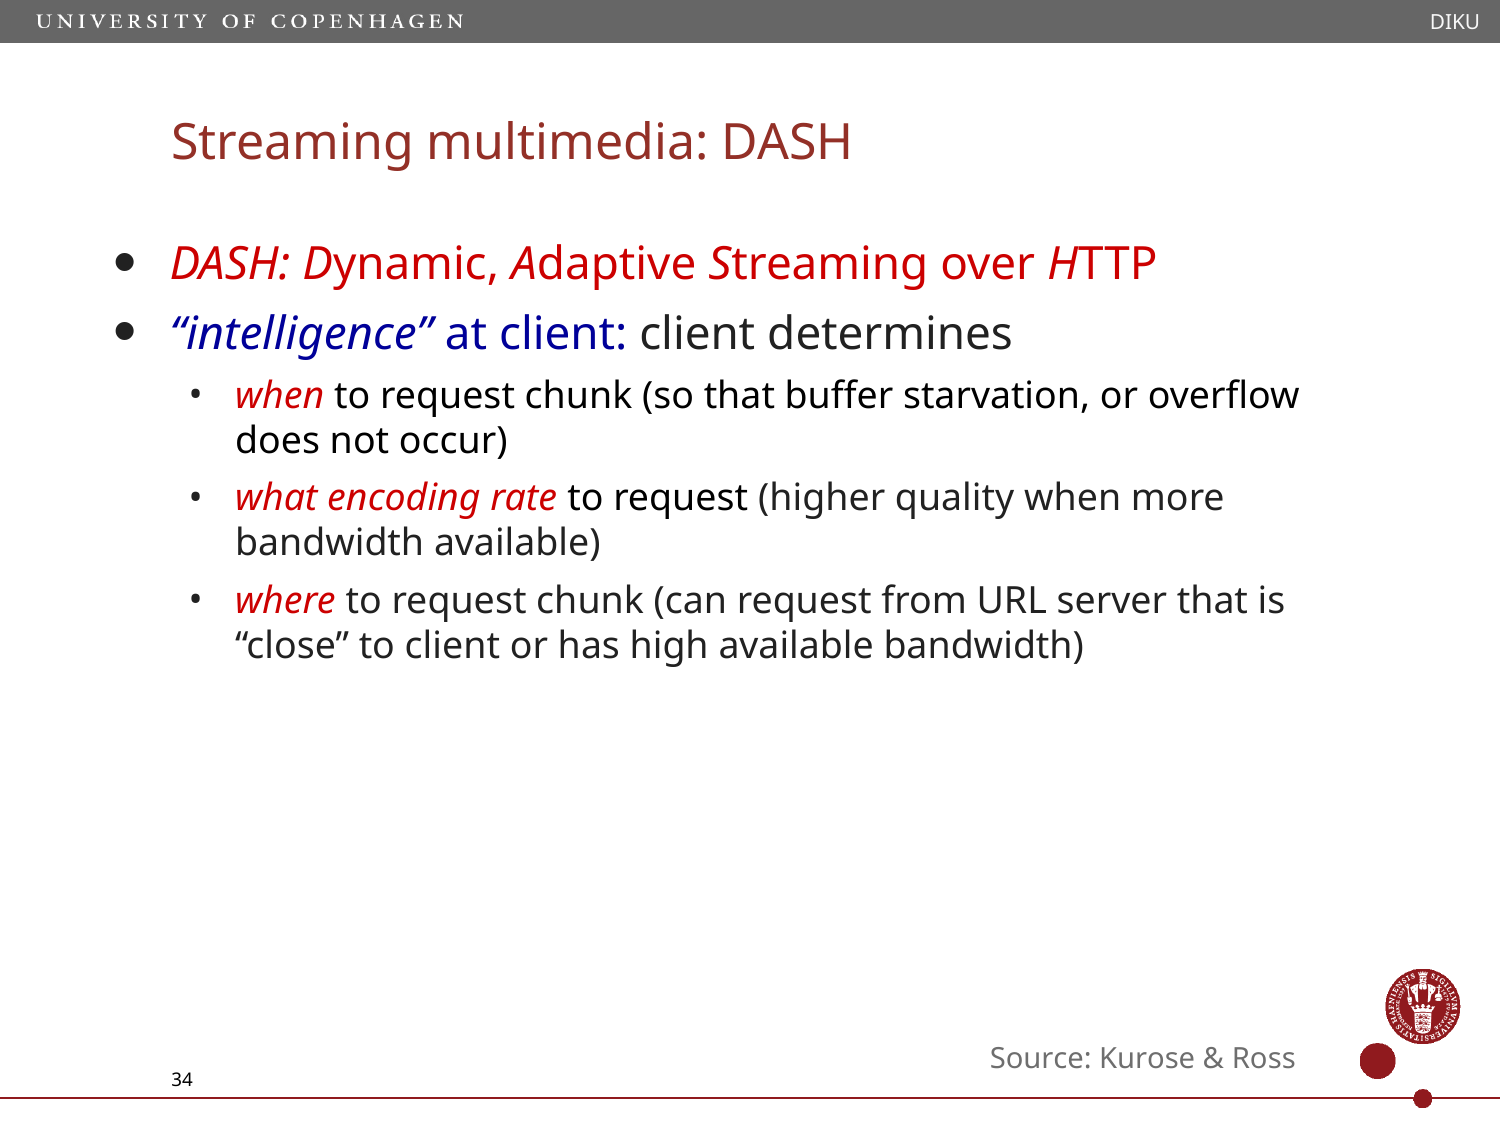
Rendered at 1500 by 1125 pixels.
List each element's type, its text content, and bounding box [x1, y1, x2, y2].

list DASH: Dynamic, Adaptive Streaming over HTTP “intelligence” at client: client determines when to request chunk (so that buffer starvation, or overflow does not occur) what encoding rate to request (higher quality when more bandwidth available) where to request chunk (can request from URL server that is “close” to client or has high available bandwidth) [98, 226, 1411, 886]
text_box DIKU [469, 0, 1495, 43]
picture [0, 910, 1500, 1122]
text_box Source: Kurose & Ross [974, 1031, 1376, 1083]
title Streaming multimedia: DASH [171, 75, 1329, 171]
text_box <number> [171, 1067, 522, 1092]
